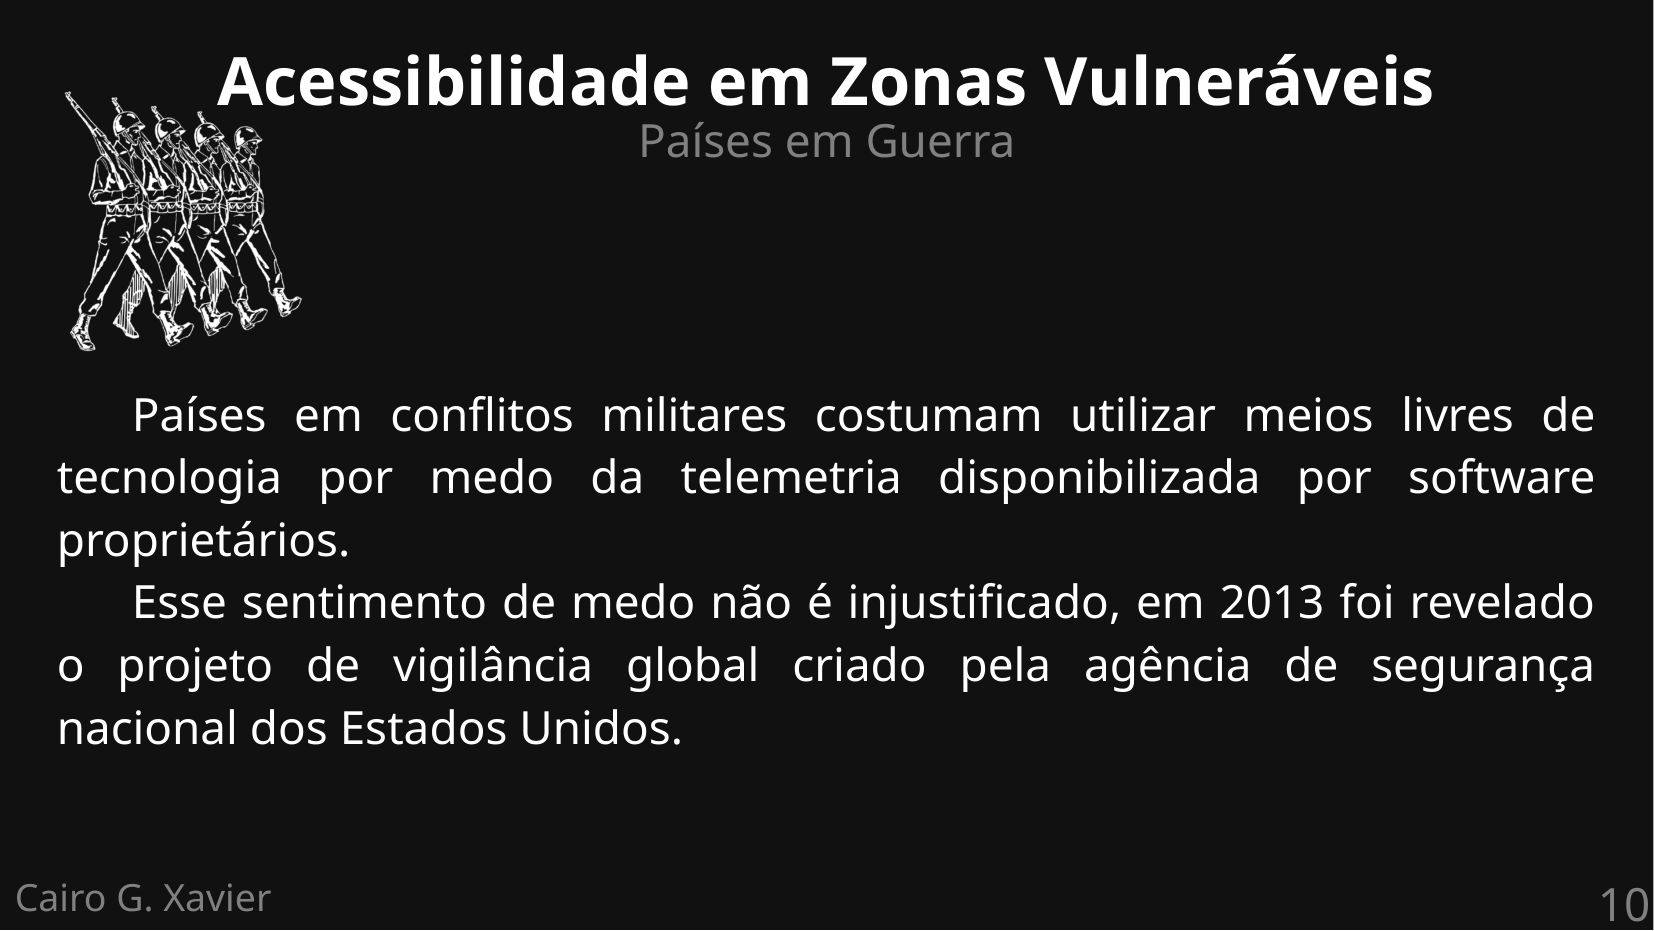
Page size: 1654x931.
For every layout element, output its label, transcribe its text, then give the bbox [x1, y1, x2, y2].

text_box Cairo G. Xavier [0, 867, 312, 931]
picture [39, 77, 327, 365]
text_box Países em conflitos militares costumam utilizar meios livres de tecnologia por medo da telemetria disponibilizada por software proprietários. Esse sentimento de medo não é injustificado, em 2013 foi revelado o projeto de vigilância global criado pela agência de segurança nacional dos Estados Unidos. [42, 375, 1612, 901]
text_box Países em Guerra [327, 97, 1571, 182]
text_box Acessibilidade em Zonas Vulneráveis [82, 37, 1571, 97]
text_box <number> [1425, 865, 1651, 931]
